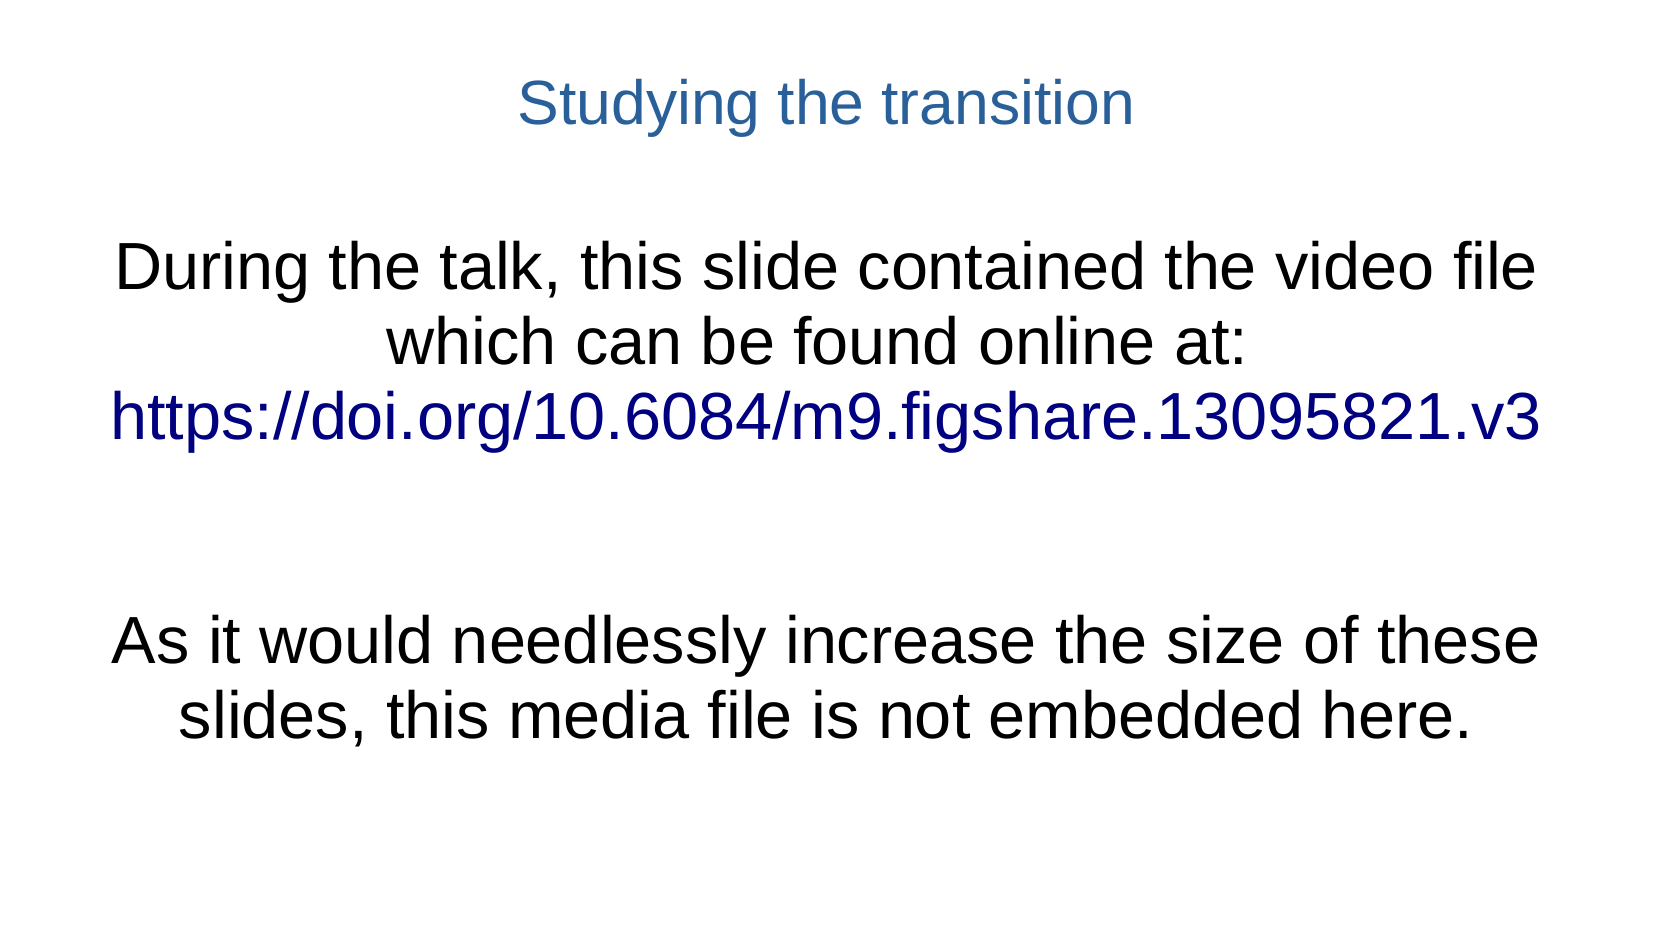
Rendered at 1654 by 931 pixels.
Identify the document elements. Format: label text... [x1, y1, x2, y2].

text_box During the talk, this slide contained the video file which can be found online at: https://doi.org/10.6084/m9.figshare.13095821.v3 As it would needlessly increase the size of these slides, this media file is not embedded here. [82, 225, 1571, 757]
title Studying the transition [82, 25, 1571, 181]
